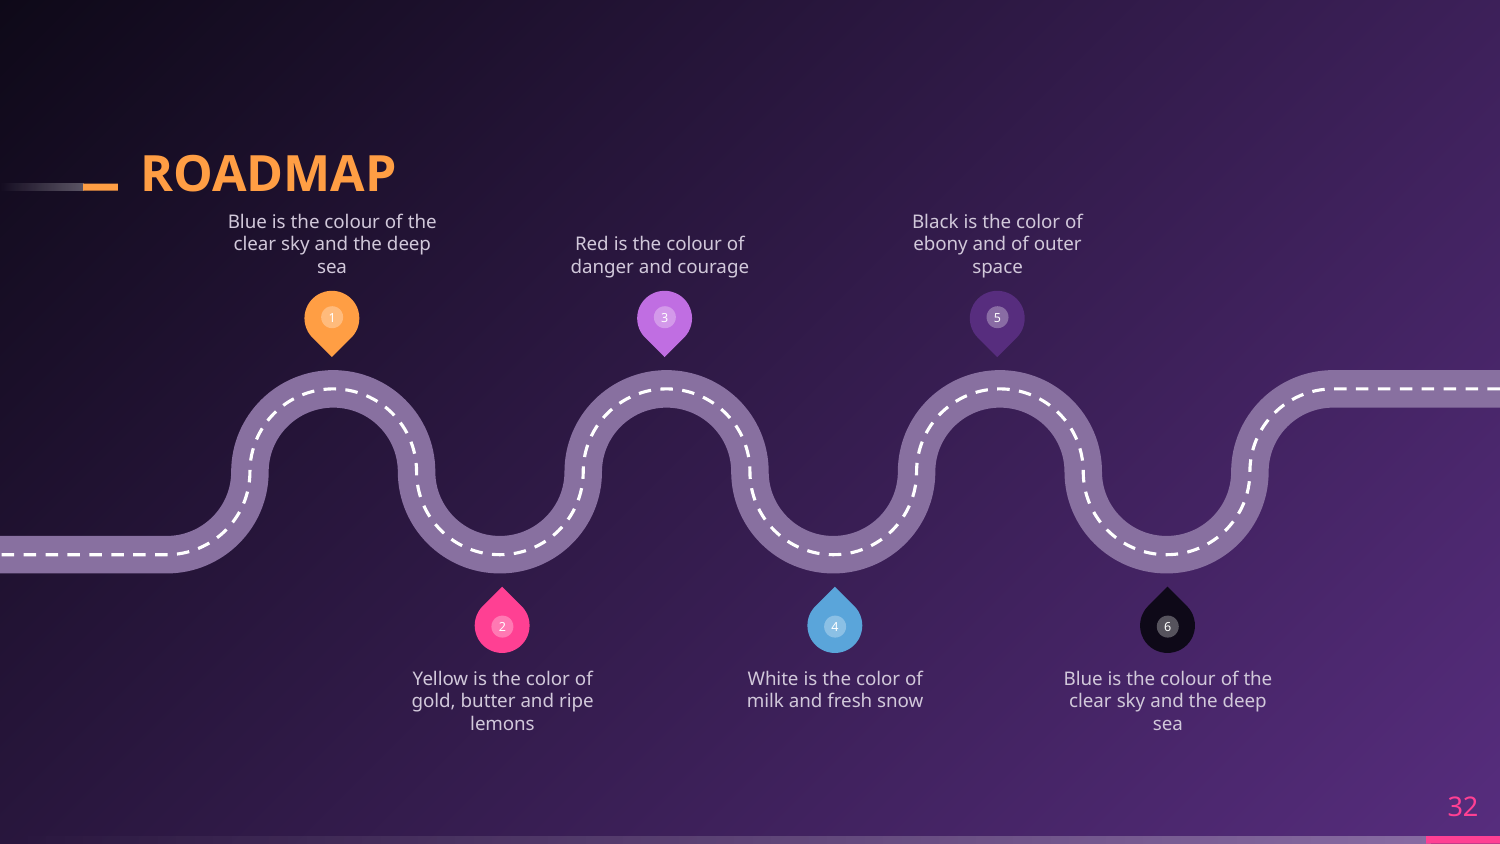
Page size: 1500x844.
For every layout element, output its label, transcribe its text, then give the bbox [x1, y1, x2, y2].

text_box 1 [321, 306, 344, 329]
text_box [304, 290, 360, 358]
text_box Black is the color of ebony and of outer space [892, 189, 1103, 278]
text_box [807, 586, 863, 653]
title ROADMAP [140, 137, 1011, 203]
text_box 2 [491, 615, 514, 638]
text_box [969, 290, 1025, 358]
text_box Blue is the colour of the clear sky and the deep sea [1062, 666, 1274, 755]
text_box White is the color of milk and fresh snow [729, 666, 941, 755]
text_box [474, 586, 530, 653]
text_box [637, 290, 693, 358]
text_box Red is the colour of danger and courage [554, 189, 766, 278]
text_box 4 [824, 615, 847, 638]
text_box Yellow is the color of gold, butter and ripe lemons [396, 666, 608, 755]
text_box Blue is the colour of the clear sky and the deep sea [226, 189, 438, 278]
slide_number <número> [1426, 779, 1500, 837]
text_box 5 [986, 306, 1009, 329]
text_box 3 [653, 306, 676, 329]
text_box [1140, 586, 1195, 653]
text_box 6 [1156, 615, 1179, 638]
